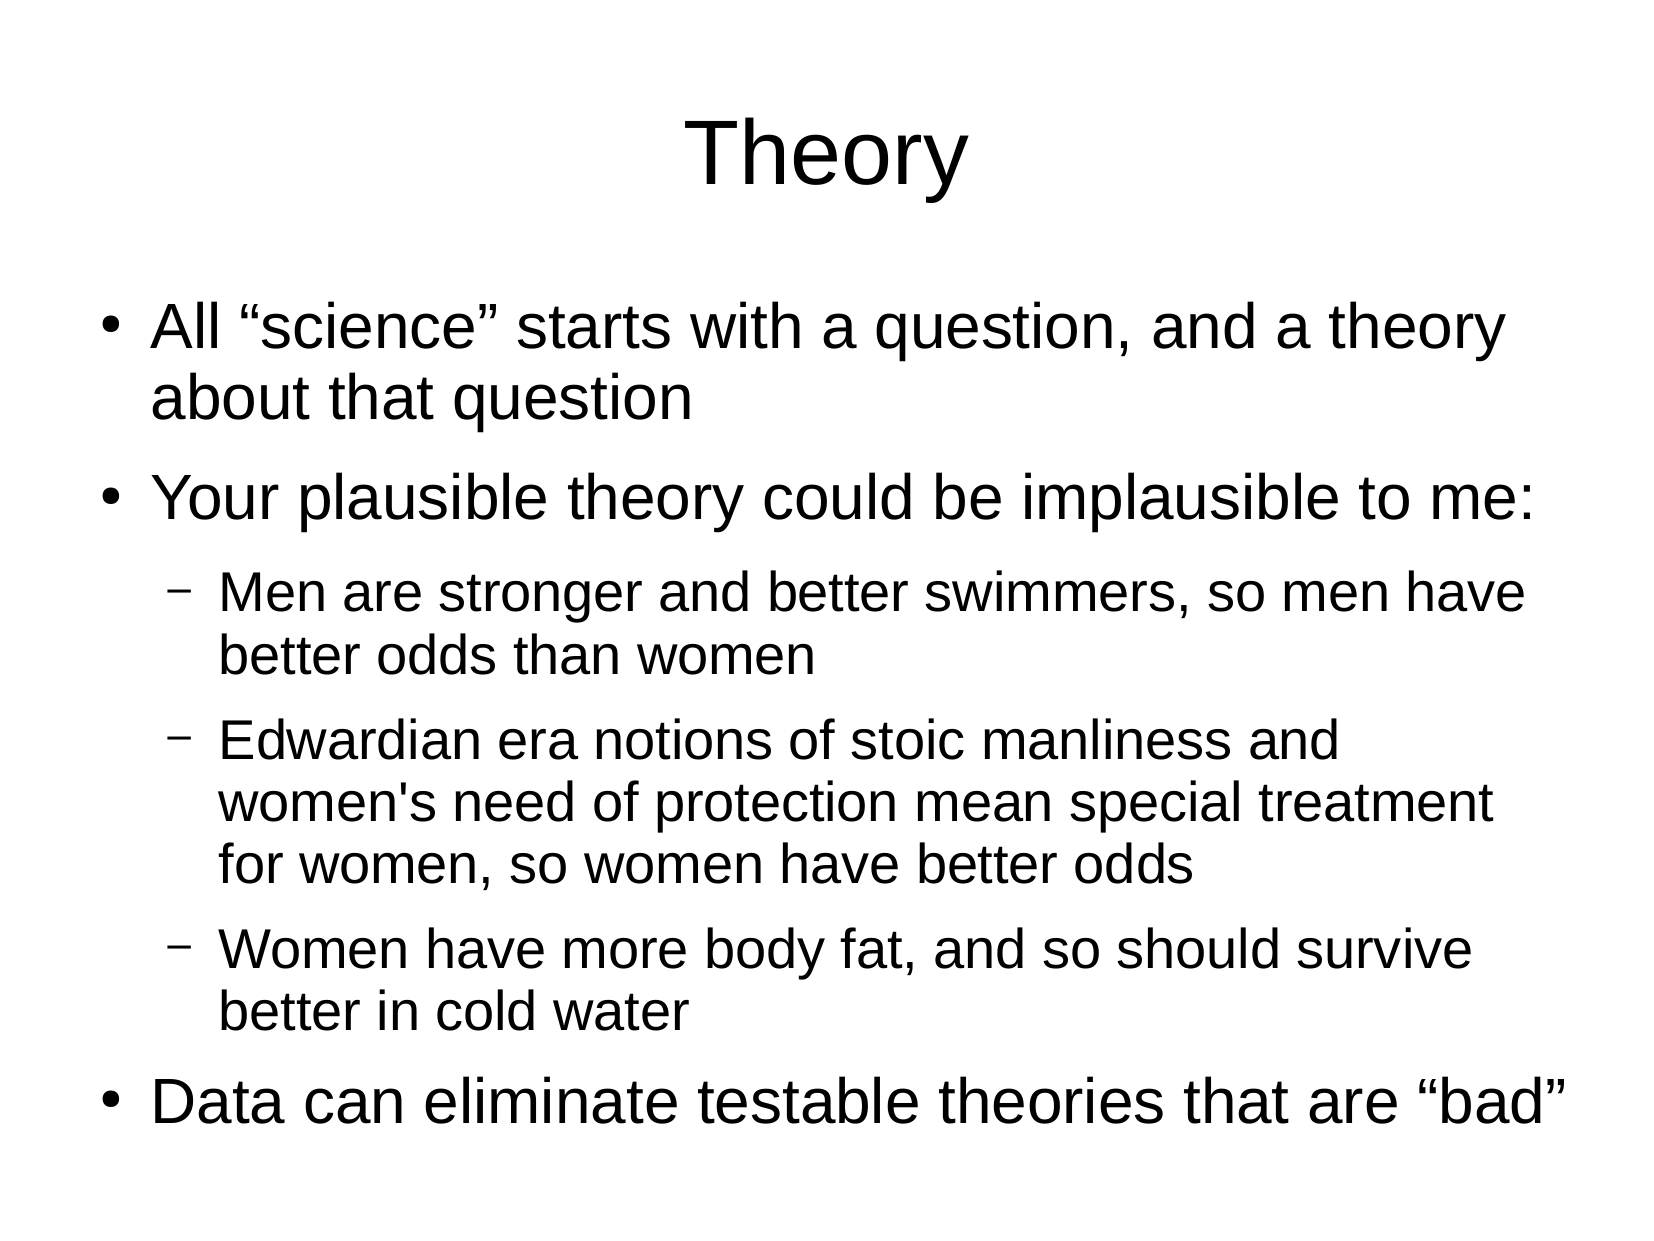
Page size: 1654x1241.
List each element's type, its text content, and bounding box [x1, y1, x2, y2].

list All “science” starts with a question, and a theory about that question Your plausible theory could be implausible to me: Men are stronger and better swimmers, so men have better odds than women Edwardian era notions of stoic manliness and women's need of protection mean special treatment for women, so women have better odds Women have more body fat, and so should survive better in cold water Data can eliminate testable theories that are “bad” [82, 290, 1571, 1156]
title Theory [82, 49, 1571, 257]
